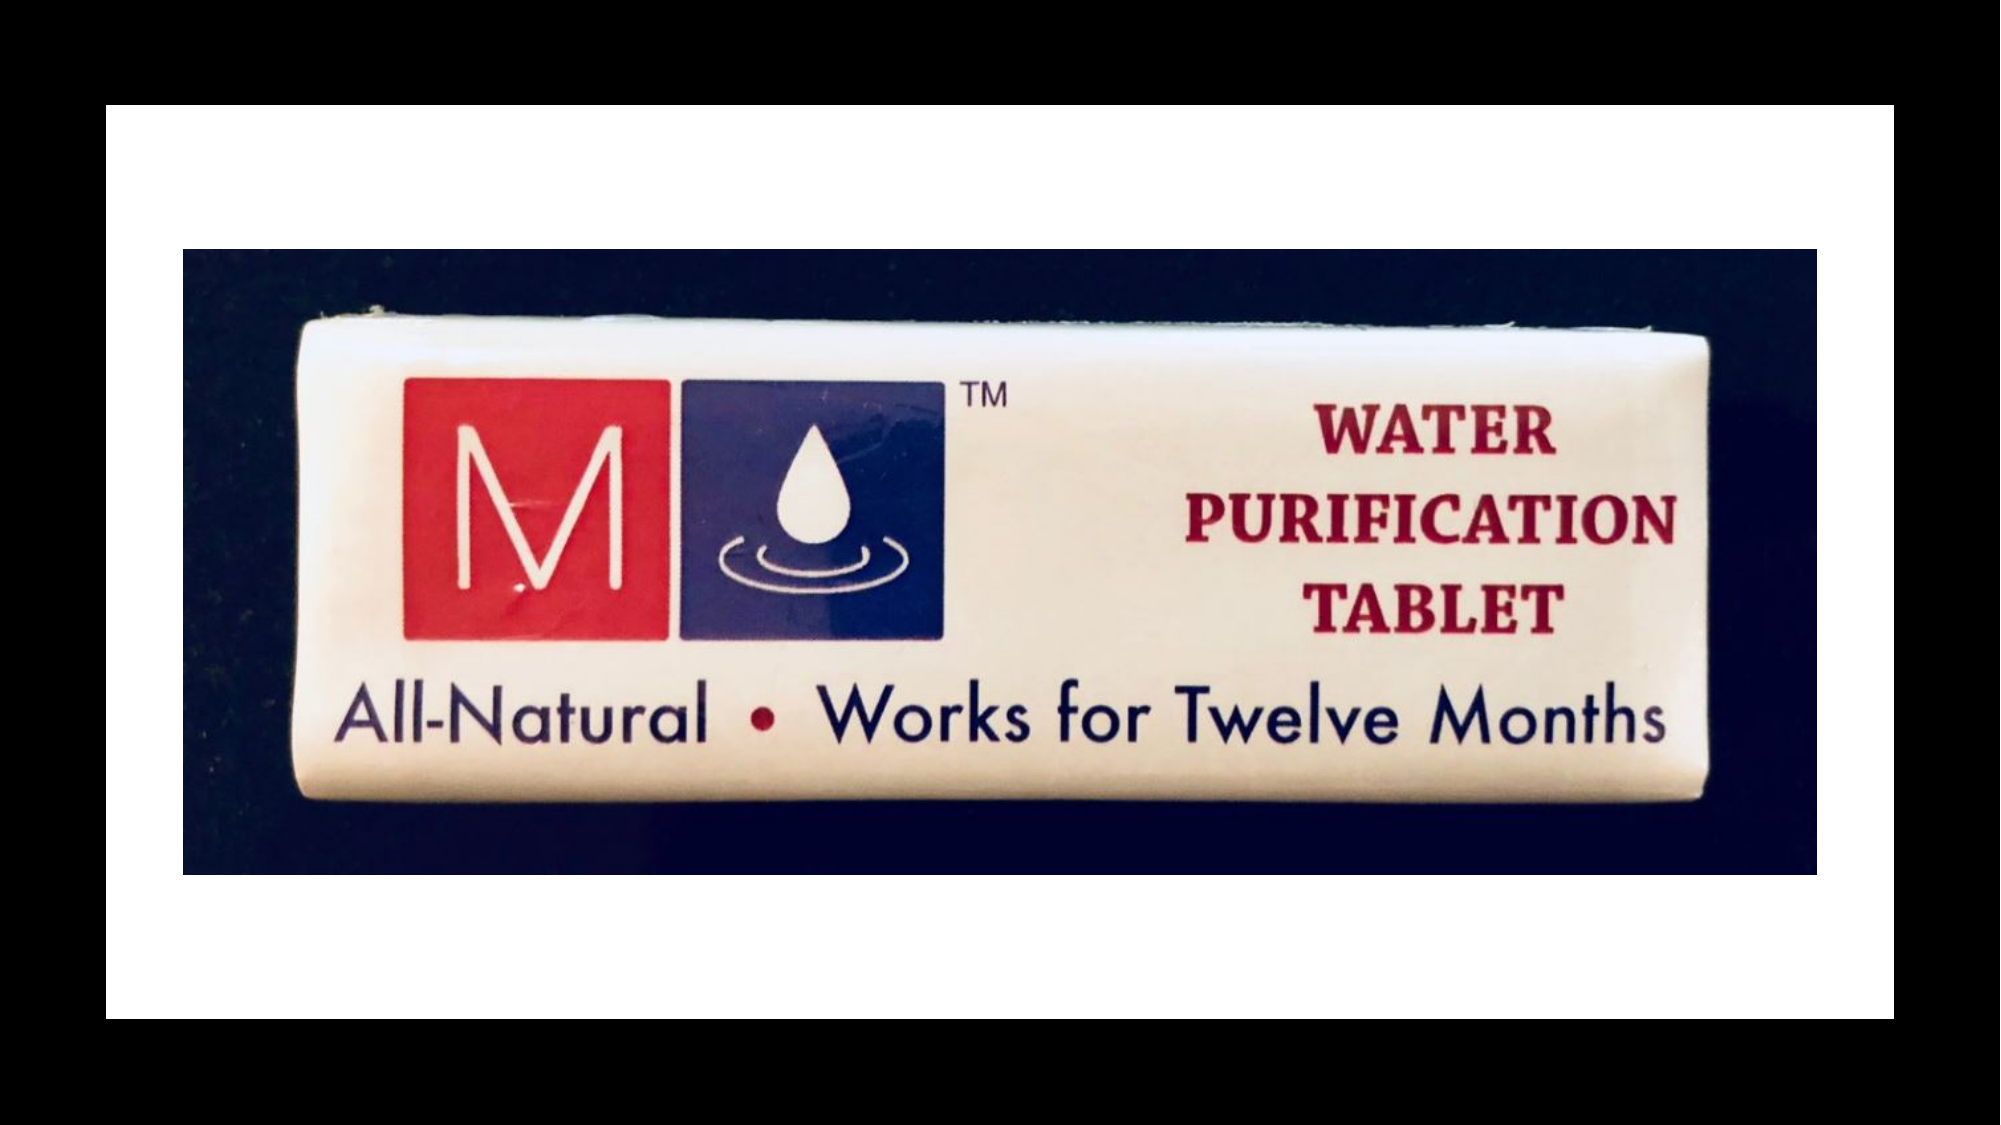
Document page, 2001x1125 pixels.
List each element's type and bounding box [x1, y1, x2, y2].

text_box [0, 0, 2000, 1125]
picture [183, 249, 1817, 875]
